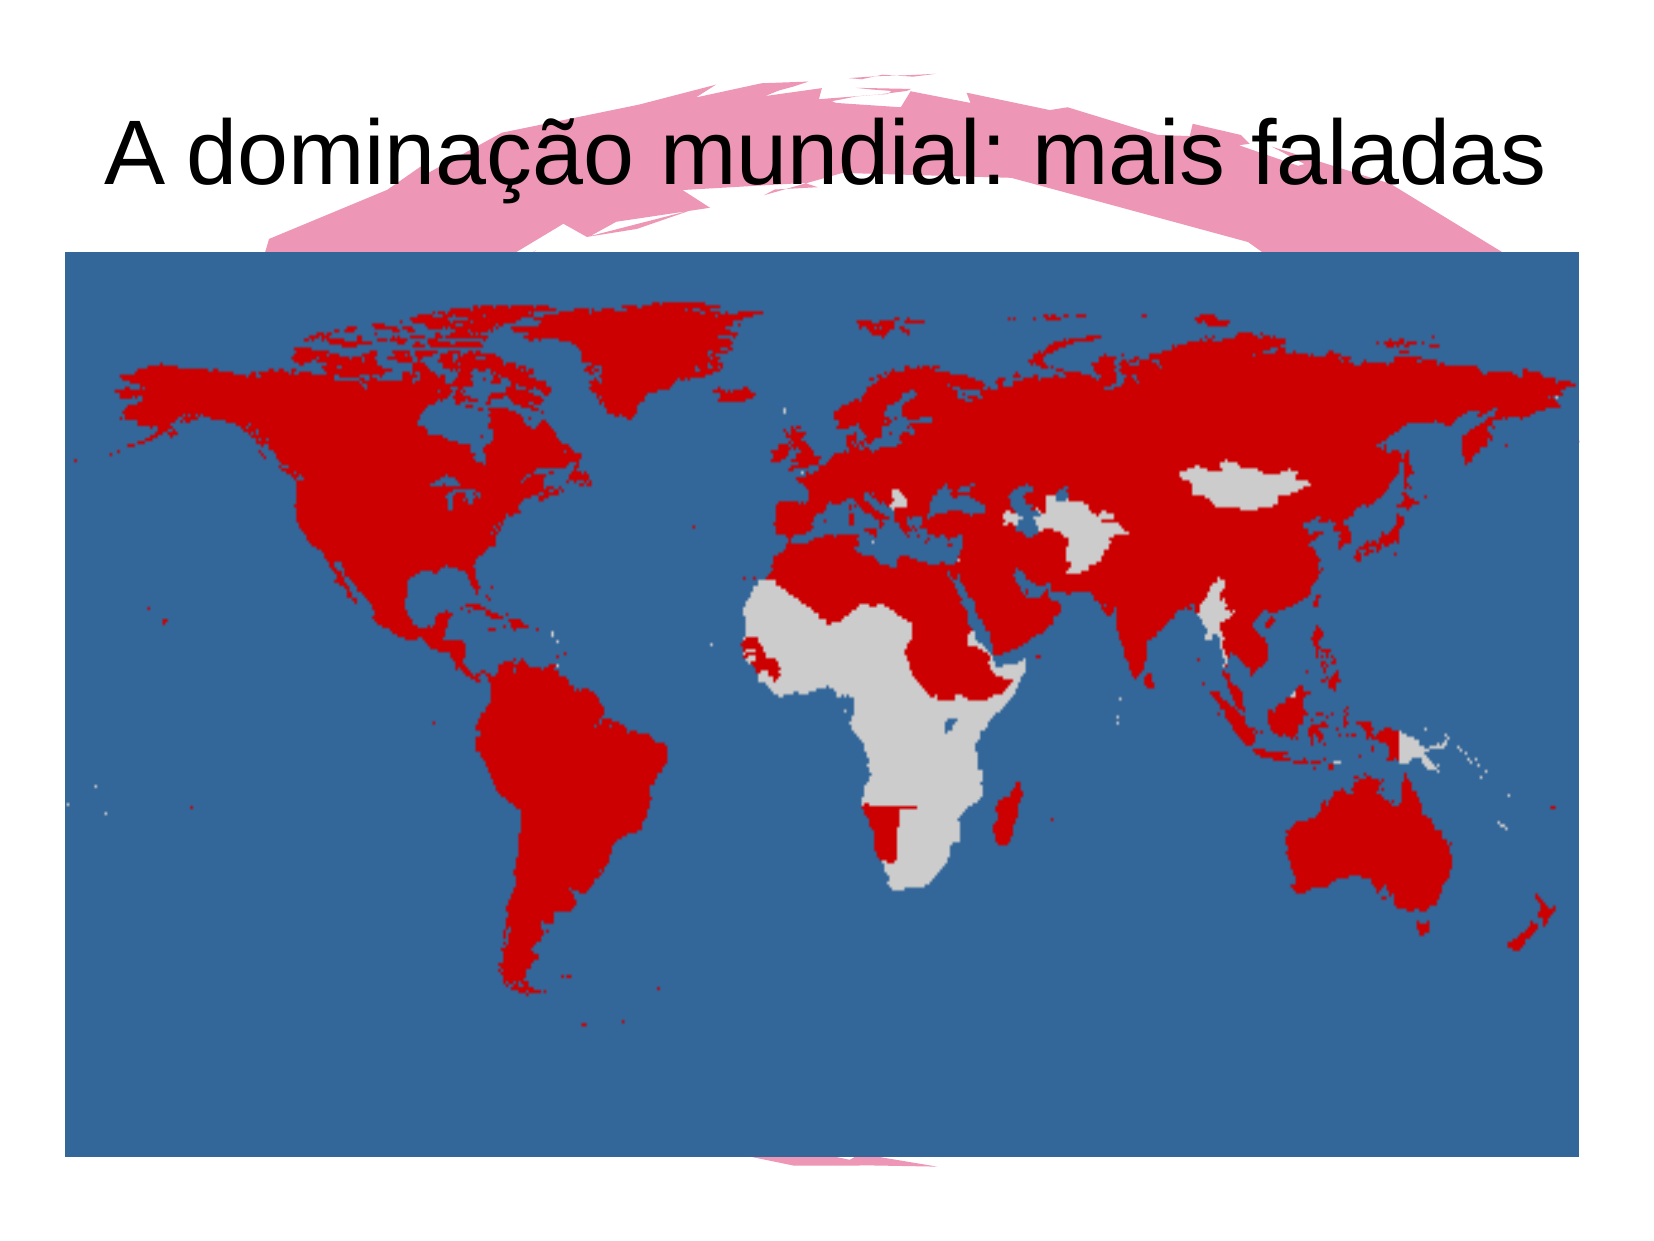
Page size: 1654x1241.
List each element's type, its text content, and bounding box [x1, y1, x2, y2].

title A dominação mundial: mais faladas [82, 49, 1571, 252]
picture [65, 252, 1579, 1157]
